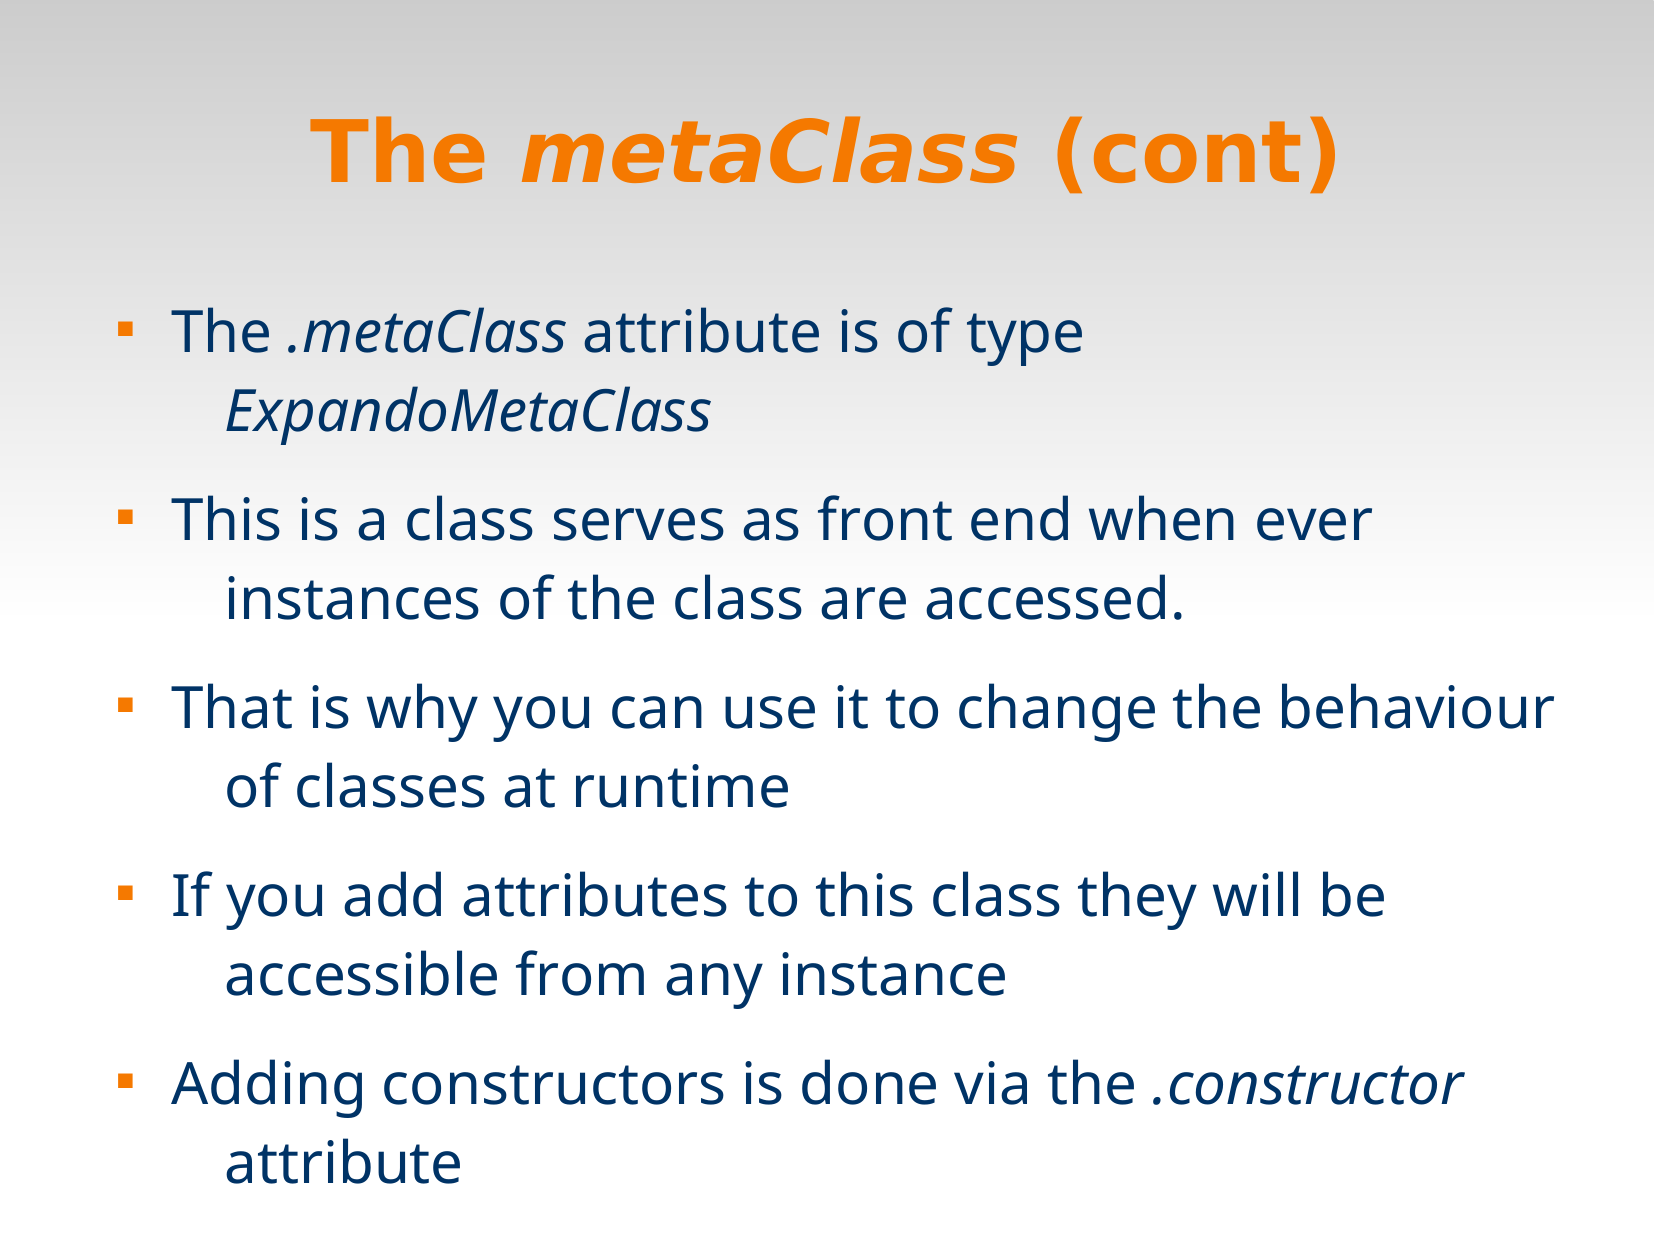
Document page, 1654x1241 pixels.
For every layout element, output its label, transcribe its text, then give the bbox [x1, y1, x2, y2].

title The metaClass (cont) [82, 49, 1571, 257]
list The .metaClass attribute is of type ExpandoMetaClass This is a class serves as front end when ever instances of the class are accessed. That is why you can use it to change the behaviour of classes at runtime If you add attributes to this class they will be accessible from any instance Adding constructors is done via the .constructor attribute See examples... [82, 290, 1571, 1183]
